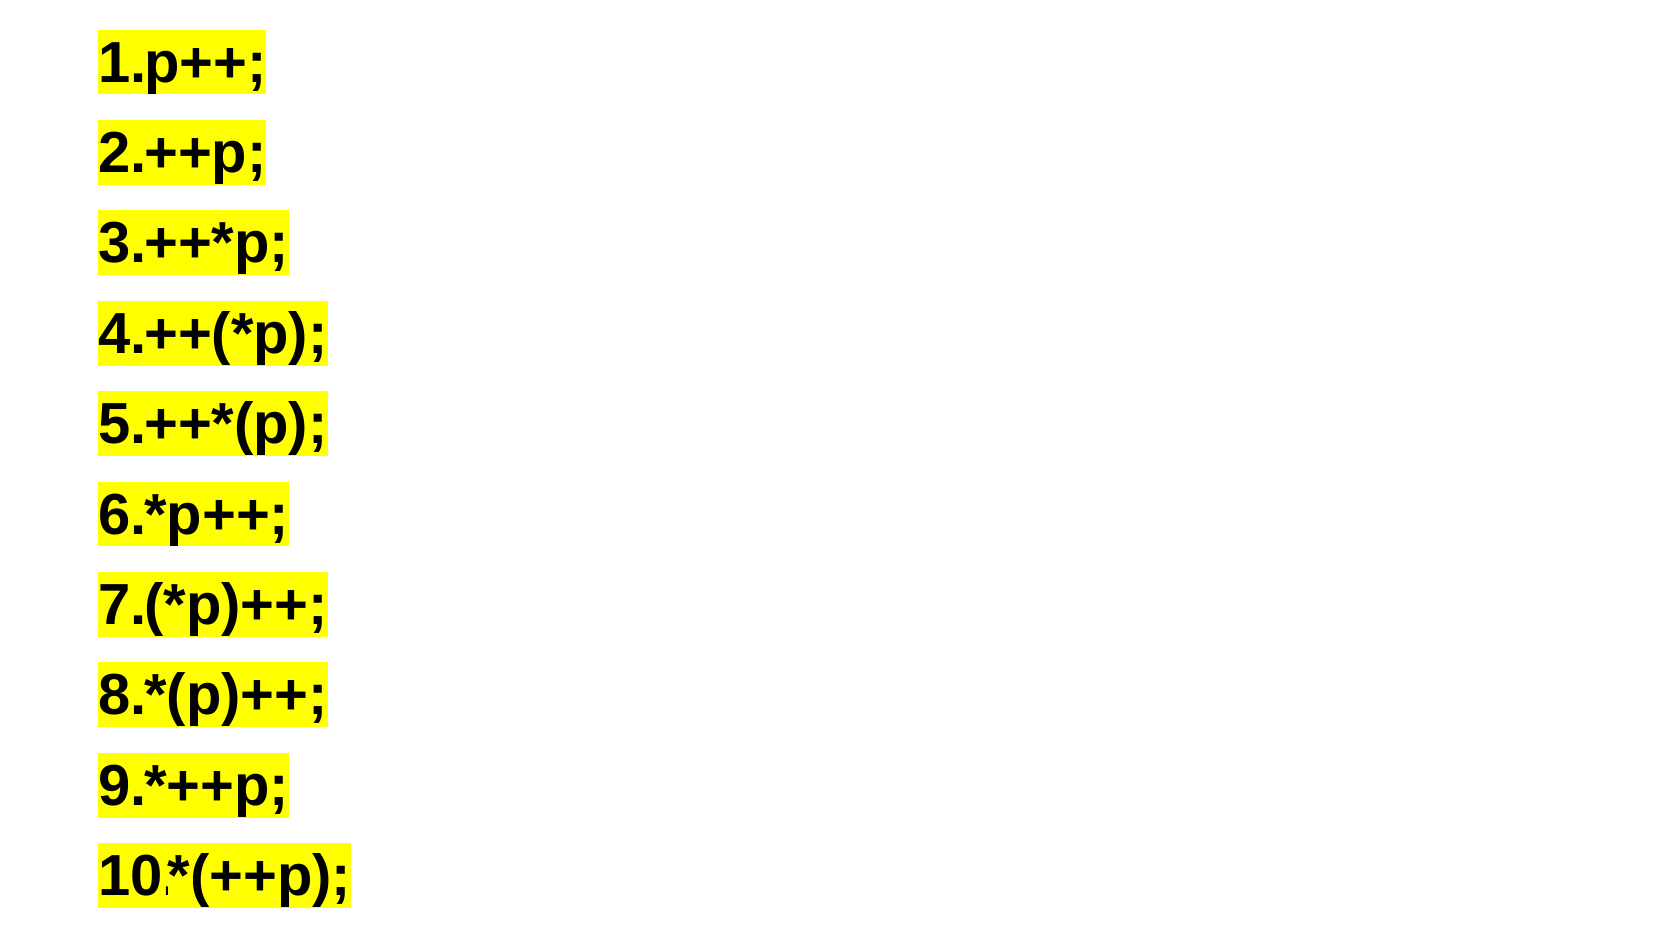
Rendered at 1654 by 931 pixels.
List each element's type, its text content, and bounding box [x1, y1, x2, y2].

list p++; ++p; ++*p; ++(*p); ++*(p); *p++; (*p)++; *(p)++; *++p; *(++p); [82, 29, 1571, 916]
